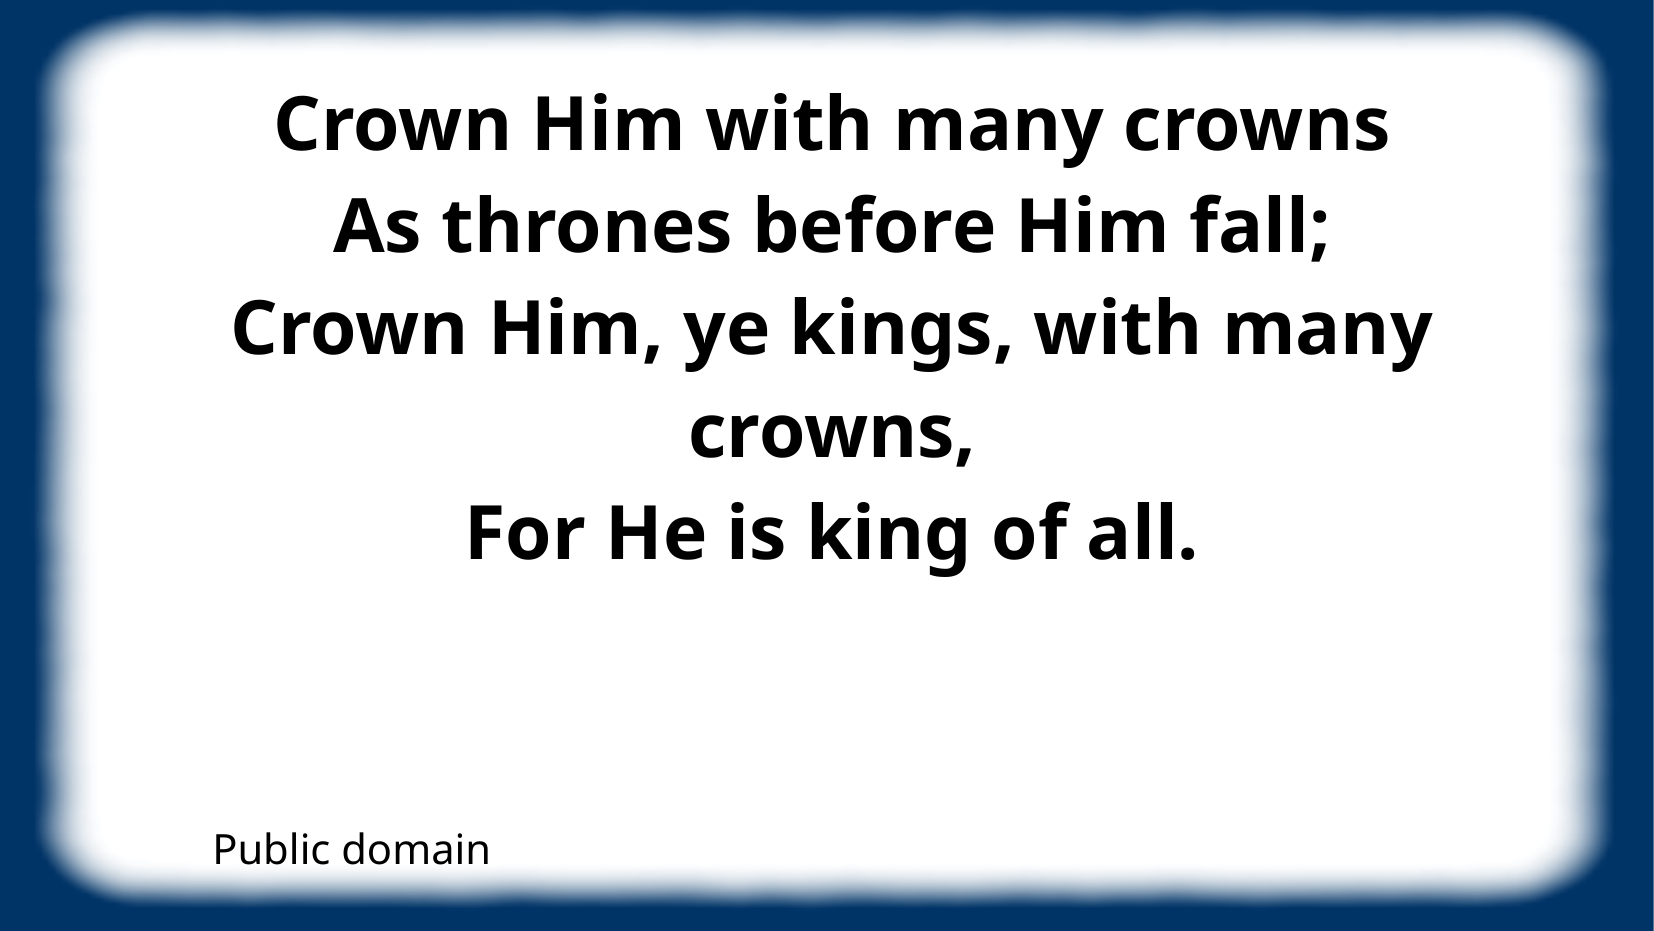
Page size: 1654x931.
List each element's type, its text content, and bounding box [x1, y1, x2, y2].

picture [0, 0, 1654, 931]
text_box Crown Him with many crowns As thrones before Him fall; Crown Him, ye kings, with many crowns, For He is king of all. Public domain [90, 62, 1576, 766]
